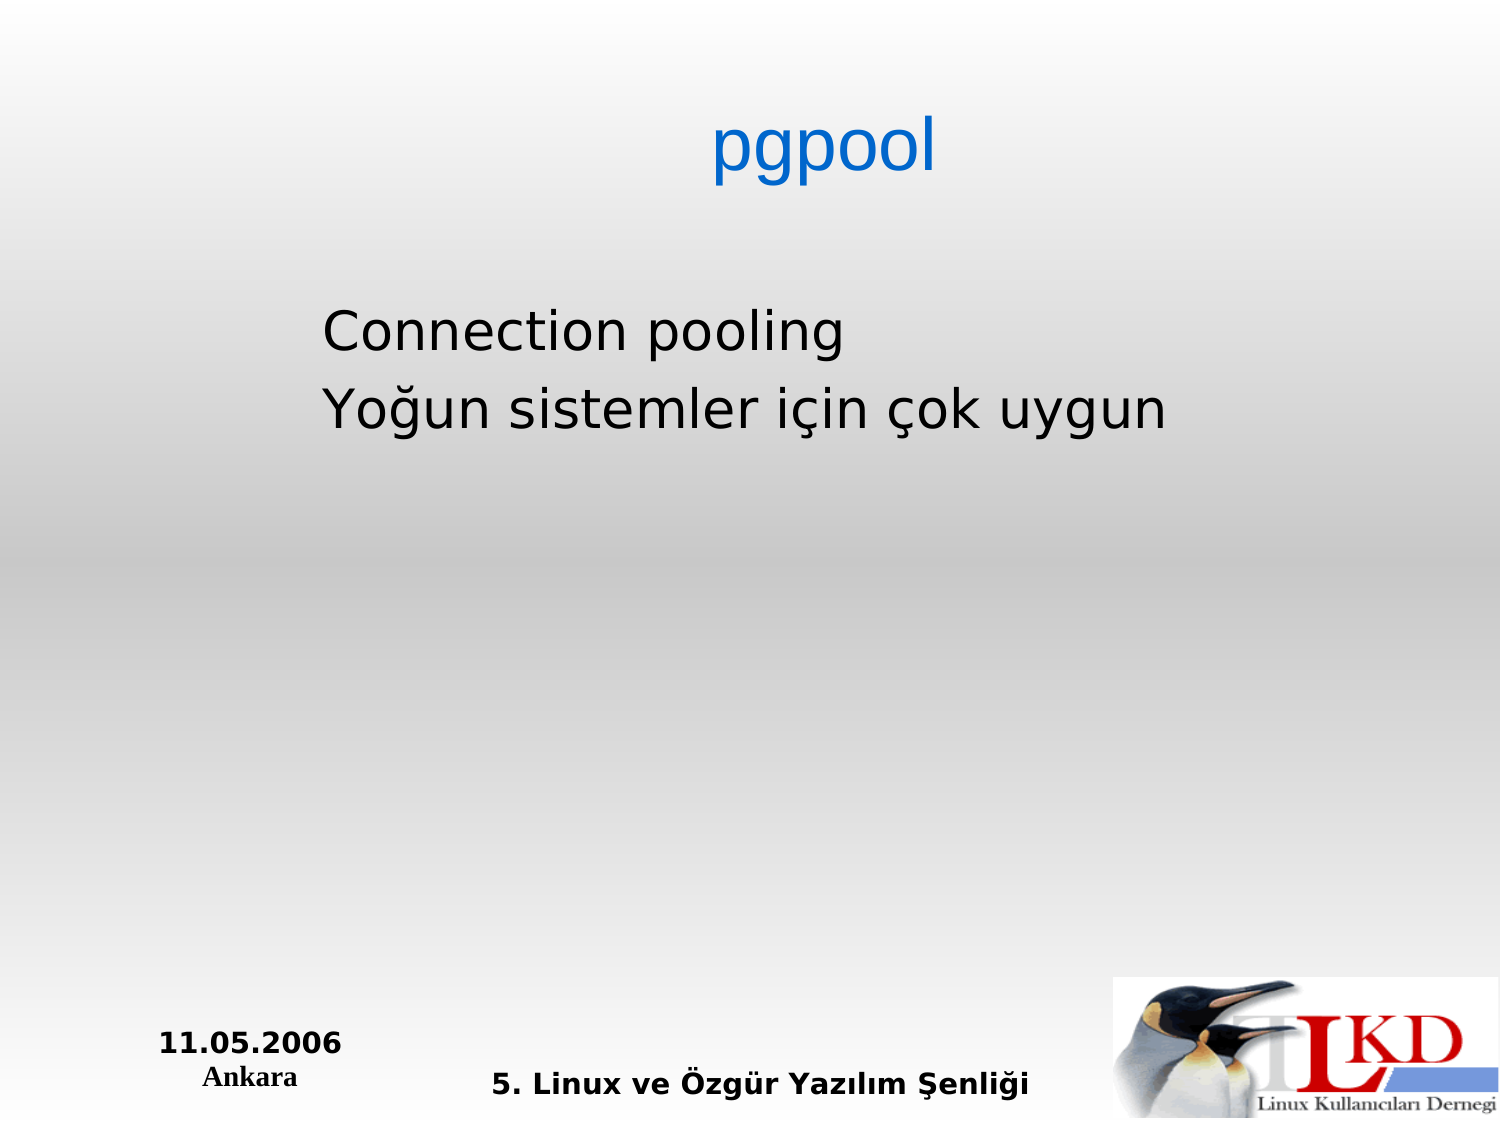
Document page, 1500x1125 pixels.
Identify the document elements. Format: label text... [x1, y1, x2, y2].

picture [1113, 977, 1499, 1118]
title pgpool [224, 49, 1425, 238]
list Connection pooling Yoğun sistemler için çok uygun [224, 299, 1425, 975]
